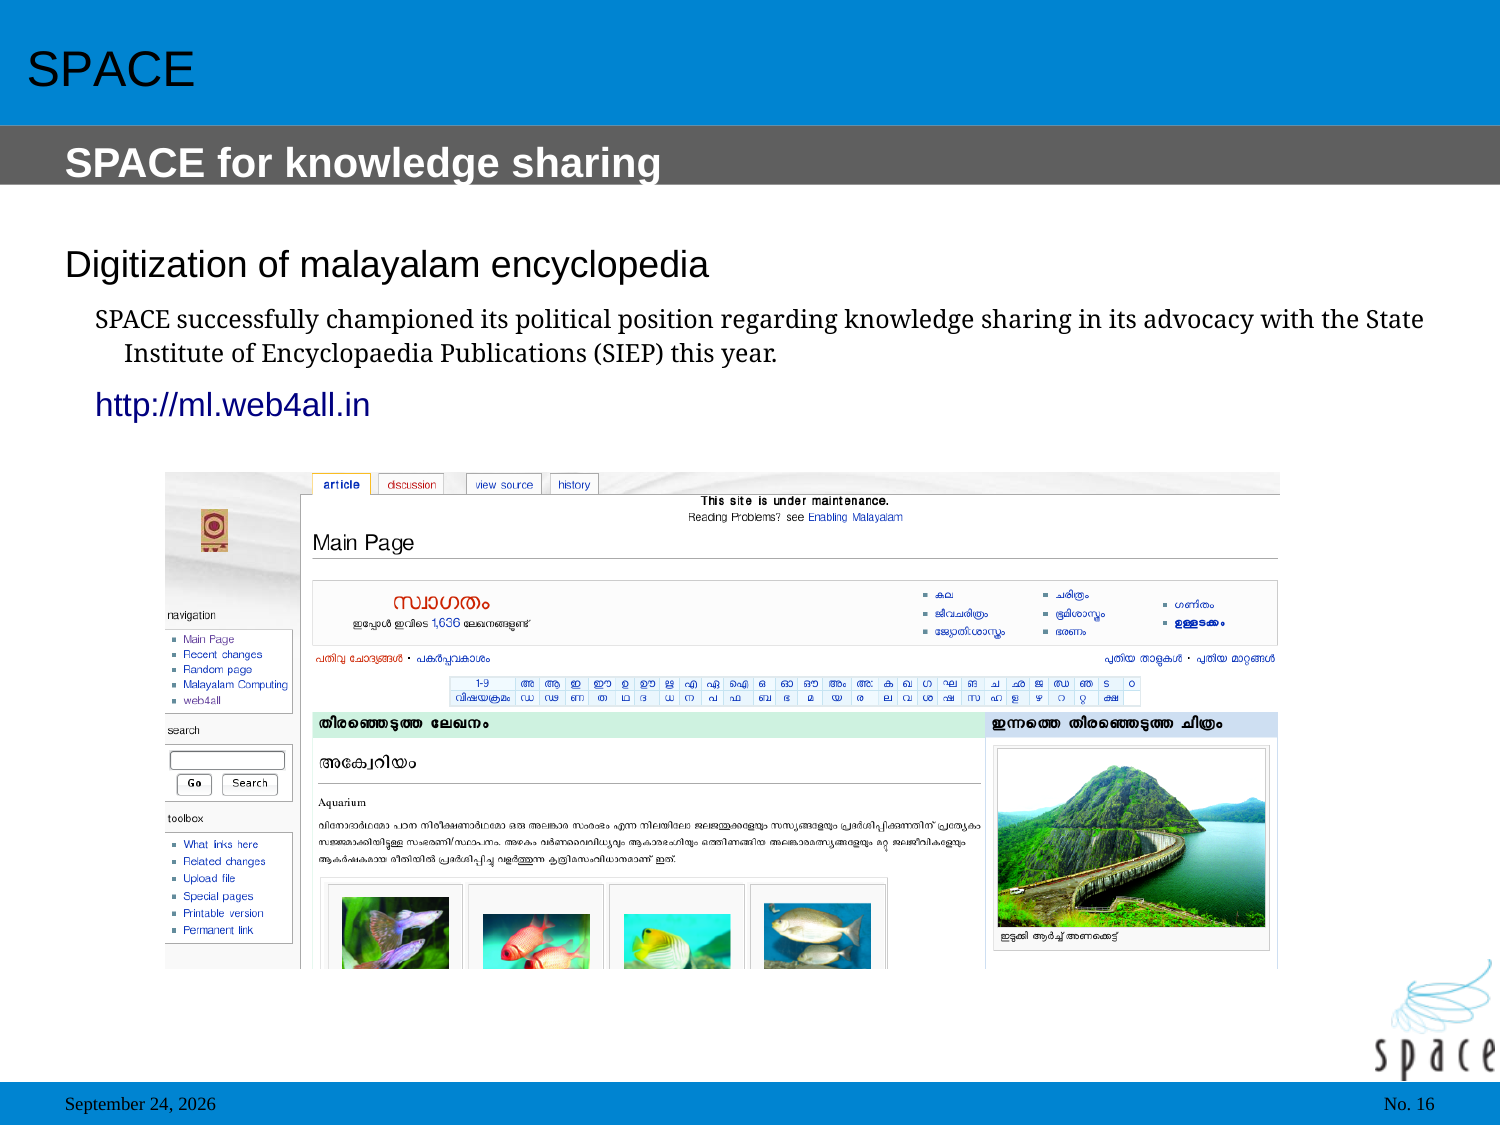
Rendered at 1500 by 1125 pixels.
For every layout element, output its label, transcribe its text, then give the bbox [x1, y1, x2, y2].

list Digitization of malayalam encyclopedia SPACE successfully championed its political position regarding knowledge sharing in its advocacy with the State Institute of Encyclopaedia Publications (SIEP) this year. http://ml.web4all.in [64, 243, 1436, 985]
title SPACE for knowledge sharing [64, 139, 1436, 187]
picture [1375, 959, 1495, 1081]
picture [165, 472, 1280, 969]
